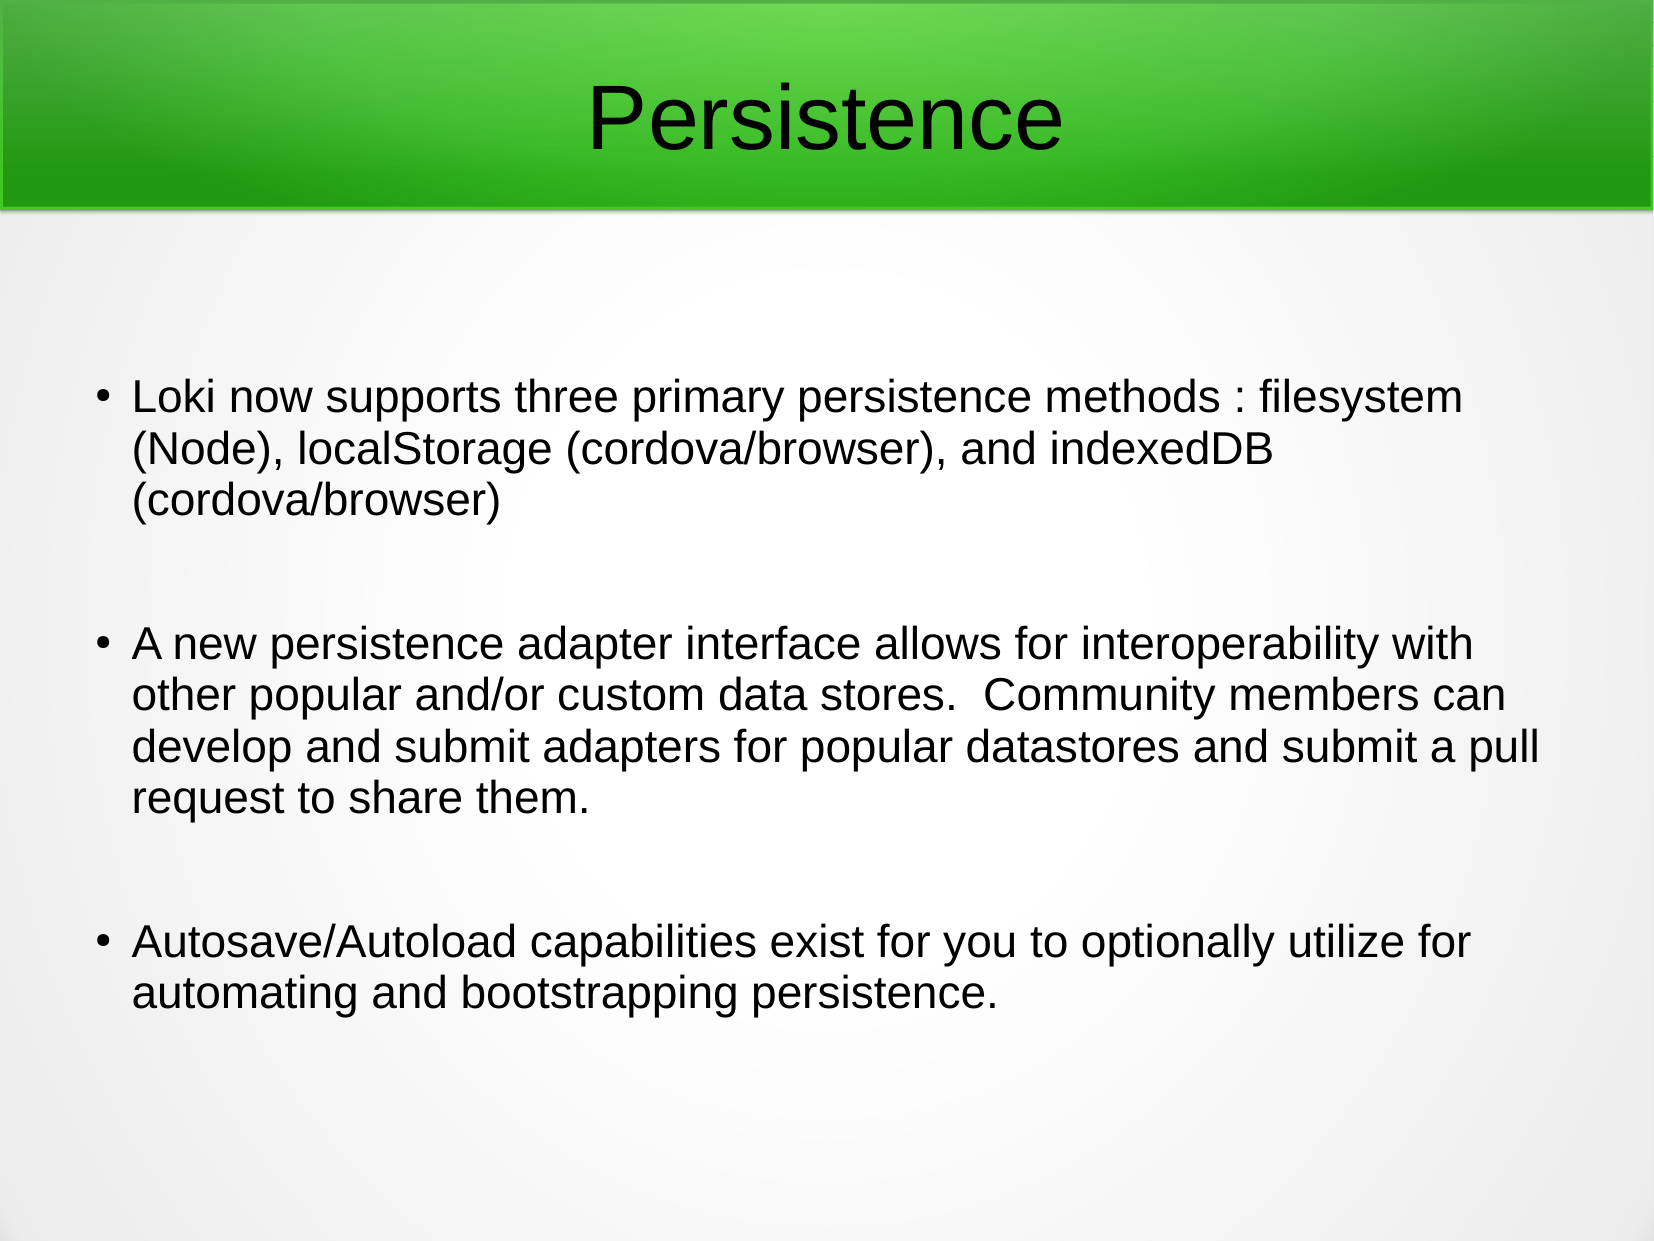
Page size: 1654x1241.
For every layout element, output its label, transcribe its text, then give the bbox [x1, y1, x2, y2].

title Persistence [82, 47, 1571, 189]
list Loki now supports three primary persistence methods : filesystem (Node), localStorage (cordova/browser), and indexedDB (cordova/browser) A new persistence adapter interface allows for interoperability with other popular and/or custom data stores. Community members can develop and submit adapters for popular datastores and submit a pull request to share them. Autosave/Autoload capabilities exist for you to optionally utilize for automating and bootstrapping persistence. [82, 299, 1571, 1019]
